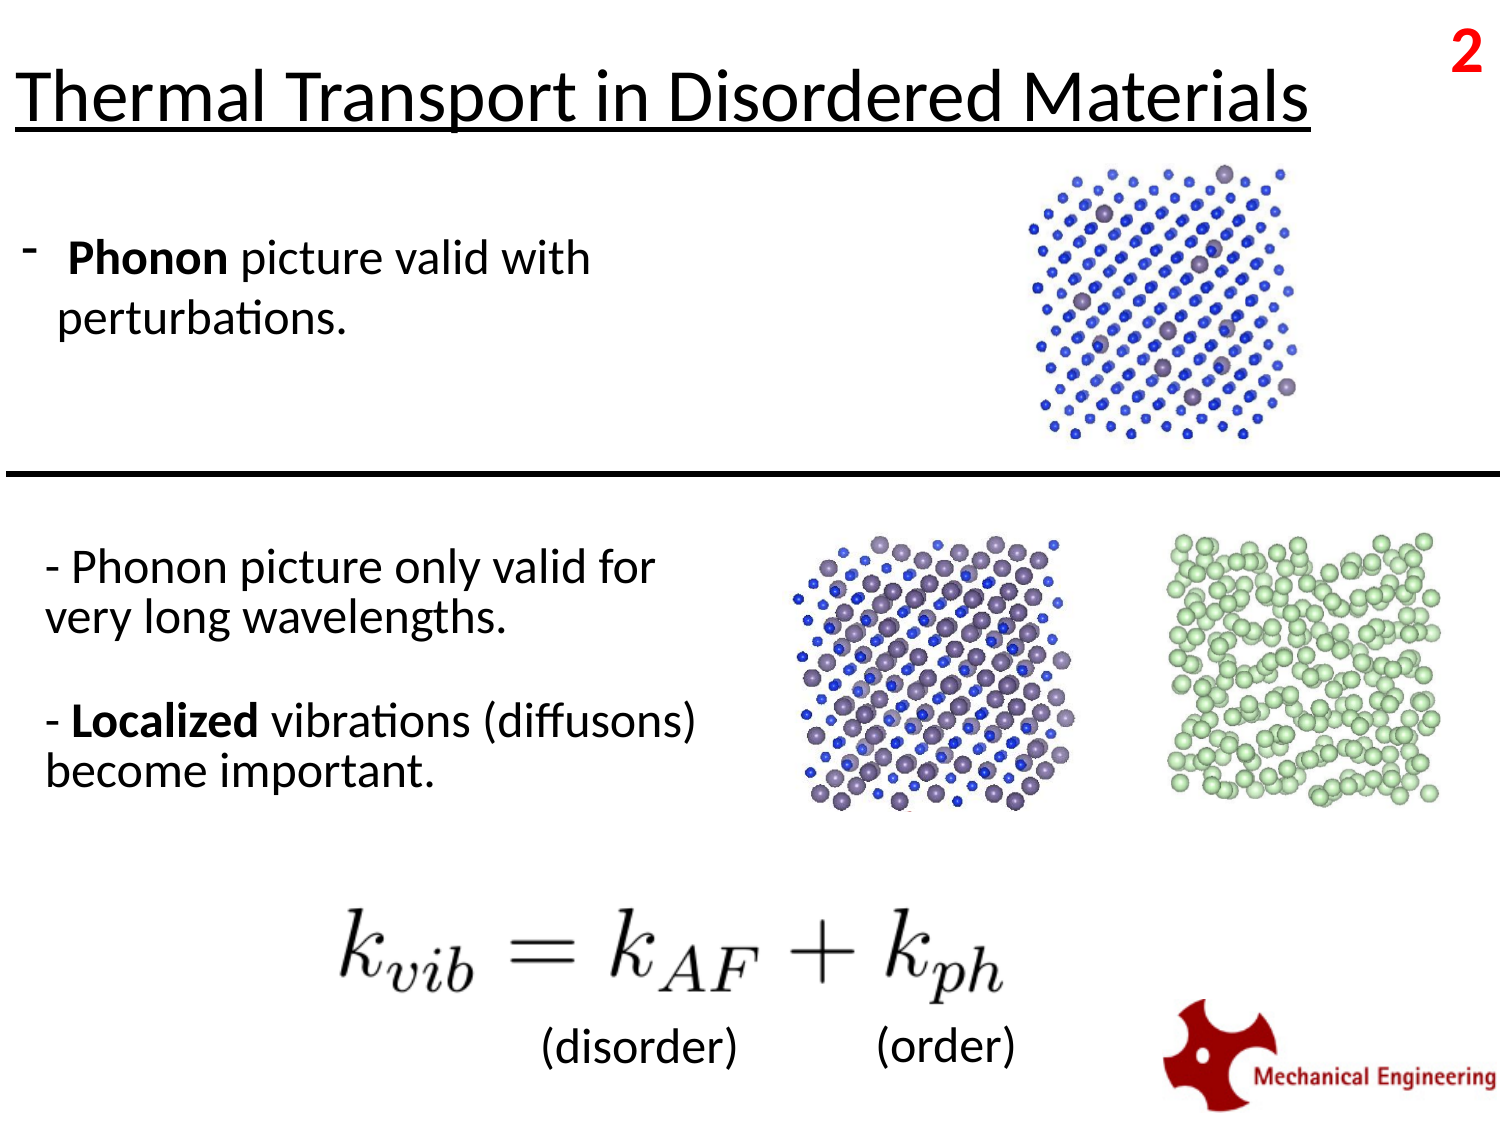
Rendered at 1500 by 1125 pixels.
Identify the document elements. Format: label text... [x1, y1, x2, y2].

picture [1020, 163, 1321, 451]
text_box Phonon picture valid with perturbations. [6, 216, 736, 471]
text_box 2 [1436, 0, 1500, 93]
text_box (order) [860, 1017, 1121, 1091]
picture [1162, 999, 1497, 1113]
text_box - Phonon picture only valid for very long wavelengths. [30, 539, 766, 705]
picture [315, 882, 1011, 1034]
picture [1155, 517, 1456, 812]
title Thermal Transport in Disordered Materials [0, 0, 1351, 186]
text_box (disorder) [525, 1018, 801, 1093]
picture [780, 528, 1081, 812]
text_box - Localized vibrations (diffusons) become important. [30, 692, 736, 883]
